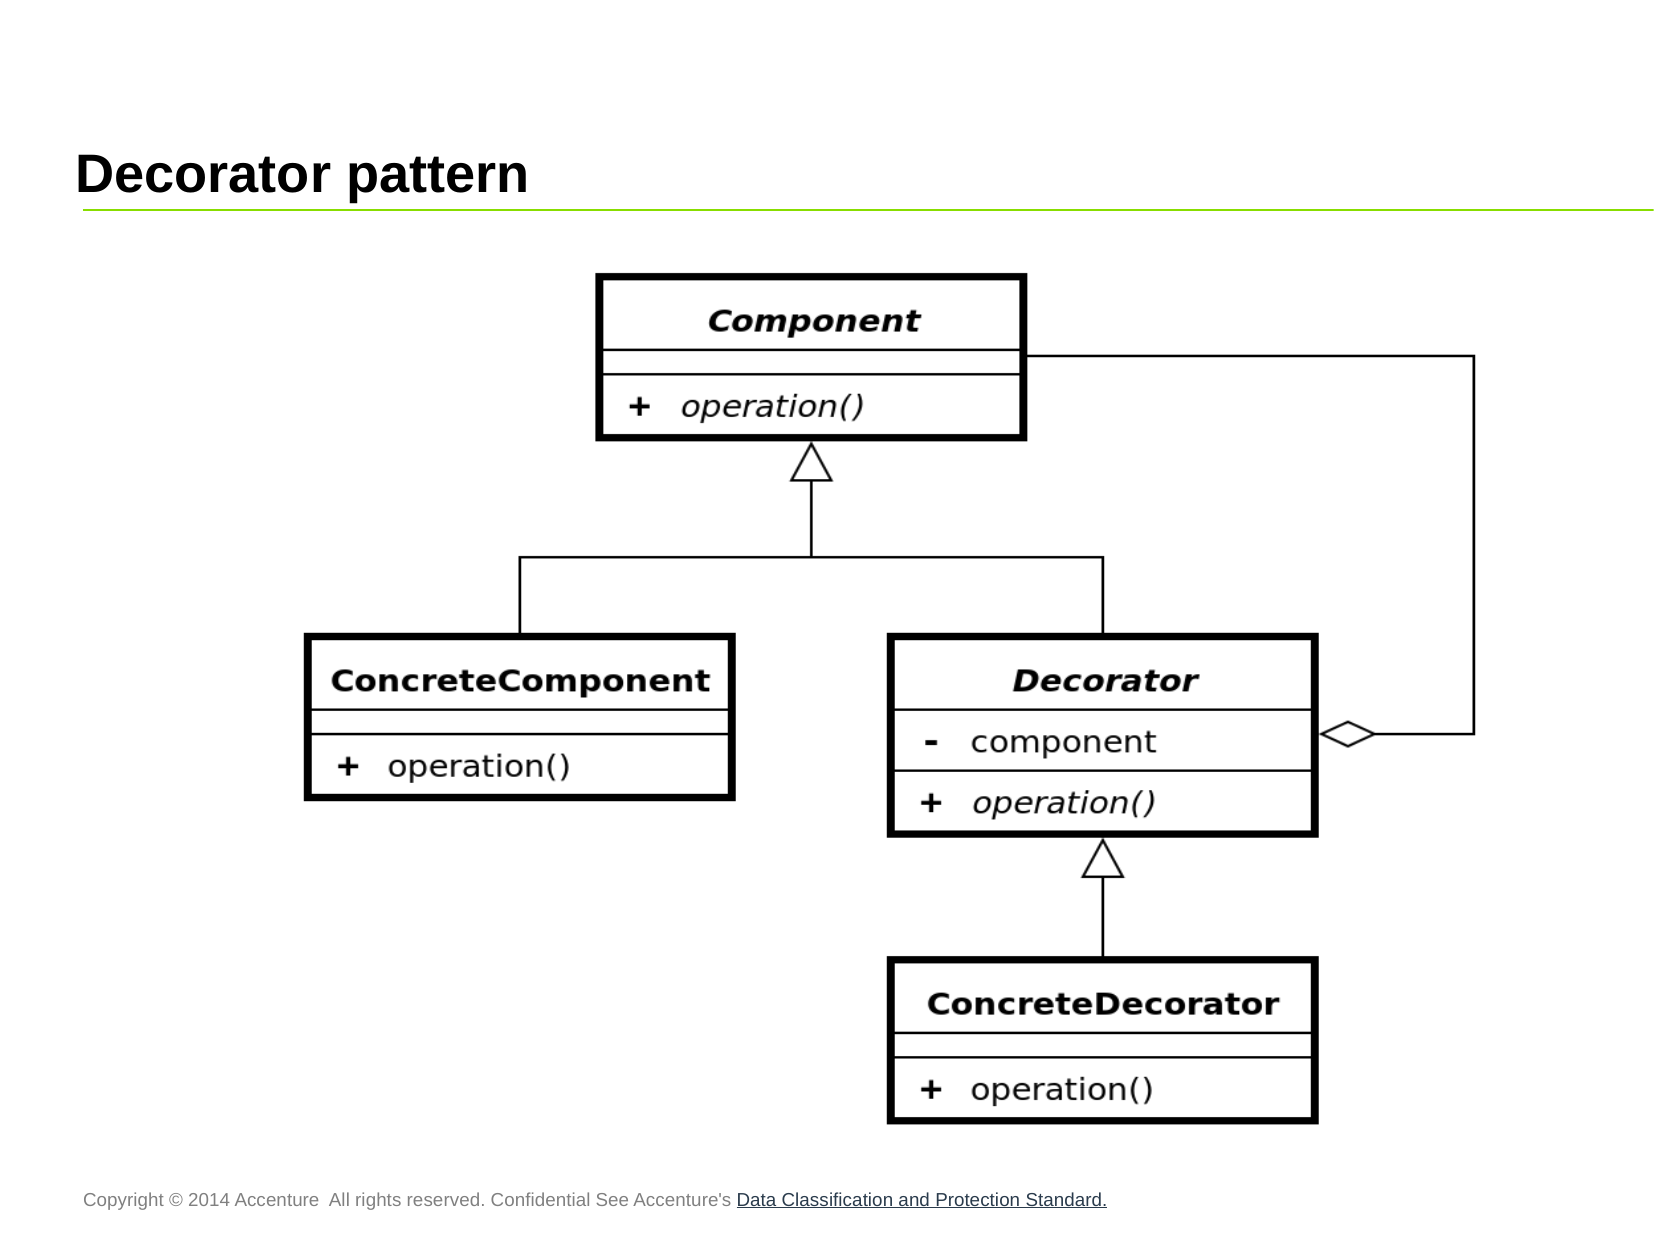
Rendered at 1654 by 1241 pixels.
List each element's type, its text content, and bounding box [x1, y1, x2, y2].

text_box Decorator pattern [75, 120, 695, 229]
picture [255, 228, 1527, 1156]
